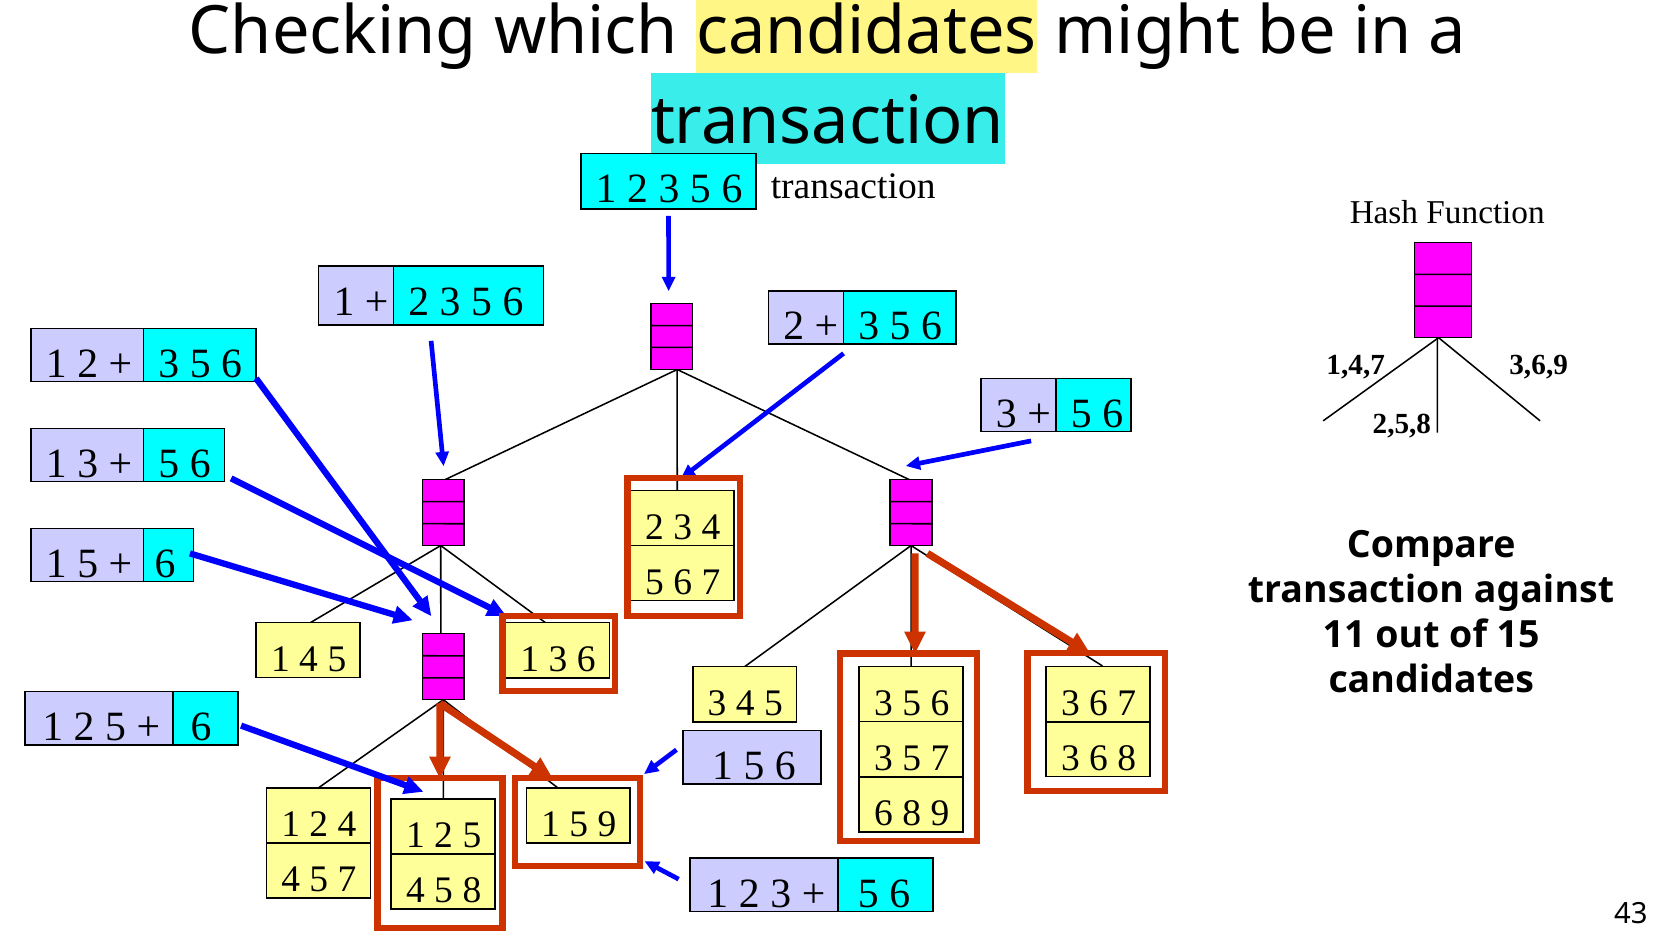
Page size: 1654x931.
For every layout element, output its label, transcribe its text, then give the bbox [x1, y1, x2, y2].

text_box [1046, 721, 1151, 725]
text_box [256, 622, 360, 626]
text_box transaction [756, 153, 951, 214]
text_box 3 5 6 [854, 290, 958, 356]
text_box [422, 657, 464, 677]
text_box 5 6 [1066, 378, 1139, 444]
text_box 1 2 4 [266, 791, 372, 847]
text_box [651, 303, 693, 324]
text_box 4 5 7 [266, 847, 372, 907]
text_box [526, 787, 631, 791]
text_box 4 5 8 [391, 857, 497, 918]
text_box 1 2 3 + [692, 858, 841, 923]
text_box [391, 798, 496, 802]
text_box 3 5 7 [859, 725, 965, 780]
text_box [422, 479, 464, 500]
text_box 1 4 5 [256, 626, 362, 687]
text_box 2 + [768, 290, 854, 356]
text_box 1 + [318, 265, 393, 331]
text_box 1 2 3 5 6 [580, 153, 758, 219]
text_box 3 6 7 [1046, 670, 1152, 725]
text_box [631, 490, 735, 494]
text_box 3 4 5 [692, 670, 798, 730]
text_box 6 [175, 691, 227, 757]
text_box [1414, 307, 1472, 338]
text_box 6 [148, 528, 191, 594]
text_box 3 5 6 [859, 670, 965, 725]
text_box [890, 503, 932, 522]
text_box [890, 479, 932, 500]
text_box 1 3 6 [506, 626, 611, 687]
text_box [422, 633, 464, 655]
title Checking which candidates might be in a transaction [8, 16, 1648, 129]
text_box 2 3 4 [631, 494, 736, 549]
text_box [391, 853, 496, 857]
text_box 1 3 + [31, 428, 148, 494]
text_box Compare transaction against 11 out of 15 candidates [1229, 512, 1634, 708]
text_box [539, 265, 544, 325]
text_box 5 6 [148, 428, 226, 494]
text_box 1 5 + [31, 528, 148, 594]
text_box 5 6 7 [631, 549, 736, 610]
text_box 6 8 9 [859, 780, 965, 838]
text_box [692, 666, 797, 670]
text_box 3,6,9 [1494, 337, 1584, 388]
text_box [858, 666, 963, 832]
text_box [422, 679, 464, 700]
text_box [1414, 242, 1472, 273]
text_box [651, 349, 693, 370]
text_box 2 3 5 6 [393, 265, 539, 331]
text_box [631, 545, 735, 549]
text_box [227, 691, 238, 745]
text_box [651, 327, 693, 346]
text_box 2,5,8 [1357, 397, 1447, 448]
text_box 1,4,7 [1311, 337, 1401, 388]
text_box [682, 730, 697, 785]
text_box 1 2 5 [391, 802, 497, 857]
text_box 1 2 5 + [27, 691, 175, 757]
text_box [926, 858, 933, 912]
text_box 1 5 9 [526, 791, 632, 852]
text_box 3 6 8 [1046, 725, 1152, 786]
text_box [1046, 666, 1151, 670]
text_box 5 6 [843, 858, 926, 923]
text_box 1,4,7 [1372, 367, 1401, 388]
text_box [1414, 276, 1472, 305]
text_box [812, 730, 822, 785]
text_box [890, 525, 932, 546]
text_box [506, 622, 610, 626]
text_box [422, 503, 464, 522]
text_box 1 5 6 [697, 730, 812, 796]
text_box [266, 842, 371, 847]
text_box 3 + [981, 378, 1066, 444]
text_box Hash Function [1334, 183, 1561, 238]
text_box 1 2 + [31, 328, 148, 394]
text_box 3 5 6 [148, 328, 258, 394]
text_box [422, 525, 464, 546]
text_box [266, 787, 371, 791]
